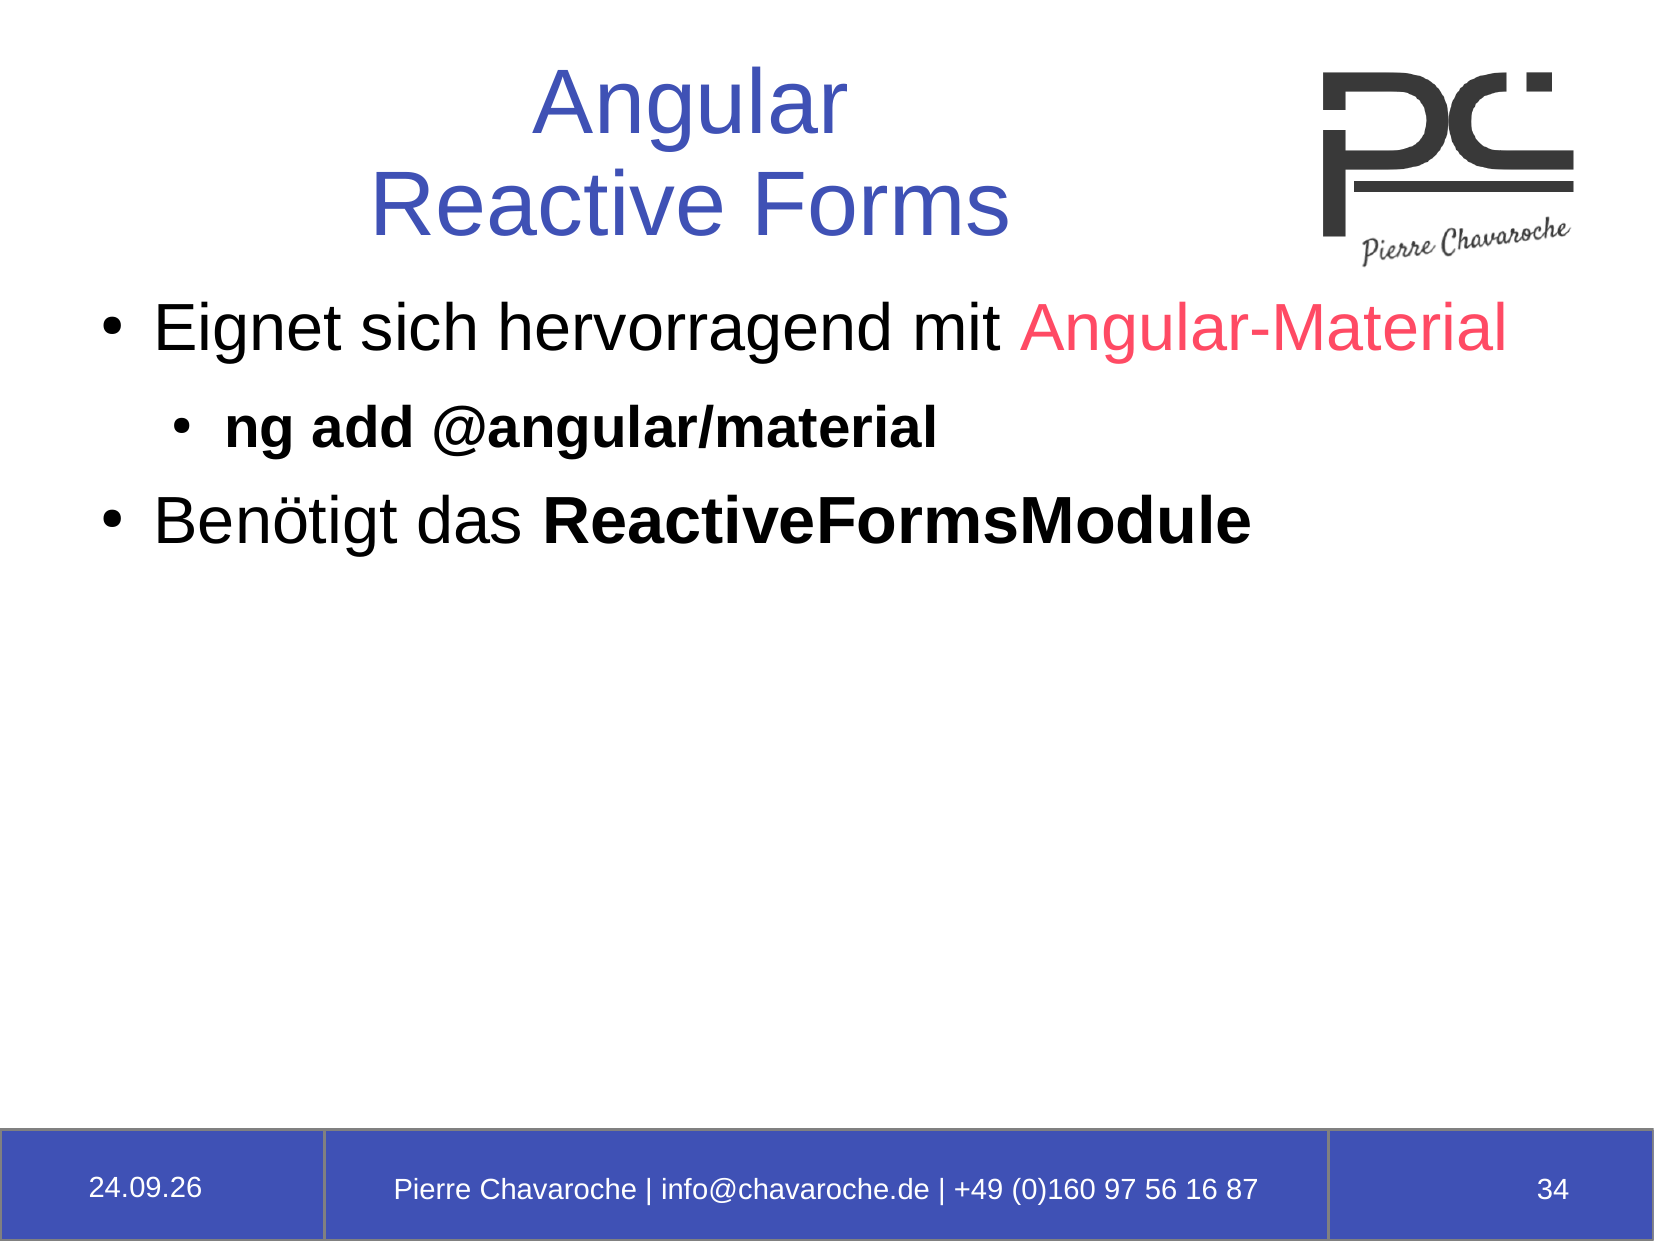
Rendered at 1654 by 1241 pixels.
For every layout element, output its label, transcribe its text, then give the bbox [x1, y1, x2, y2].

picture [1307, 29, 1589, 311]
title Angular Reactive Forms [82, 49, 1300, 257]
list Eignet sich hervorragend mit Angular-Material ng add @angular/material Benötigt das ReactiveFormsModule [82, 290, 1571, 1109]
